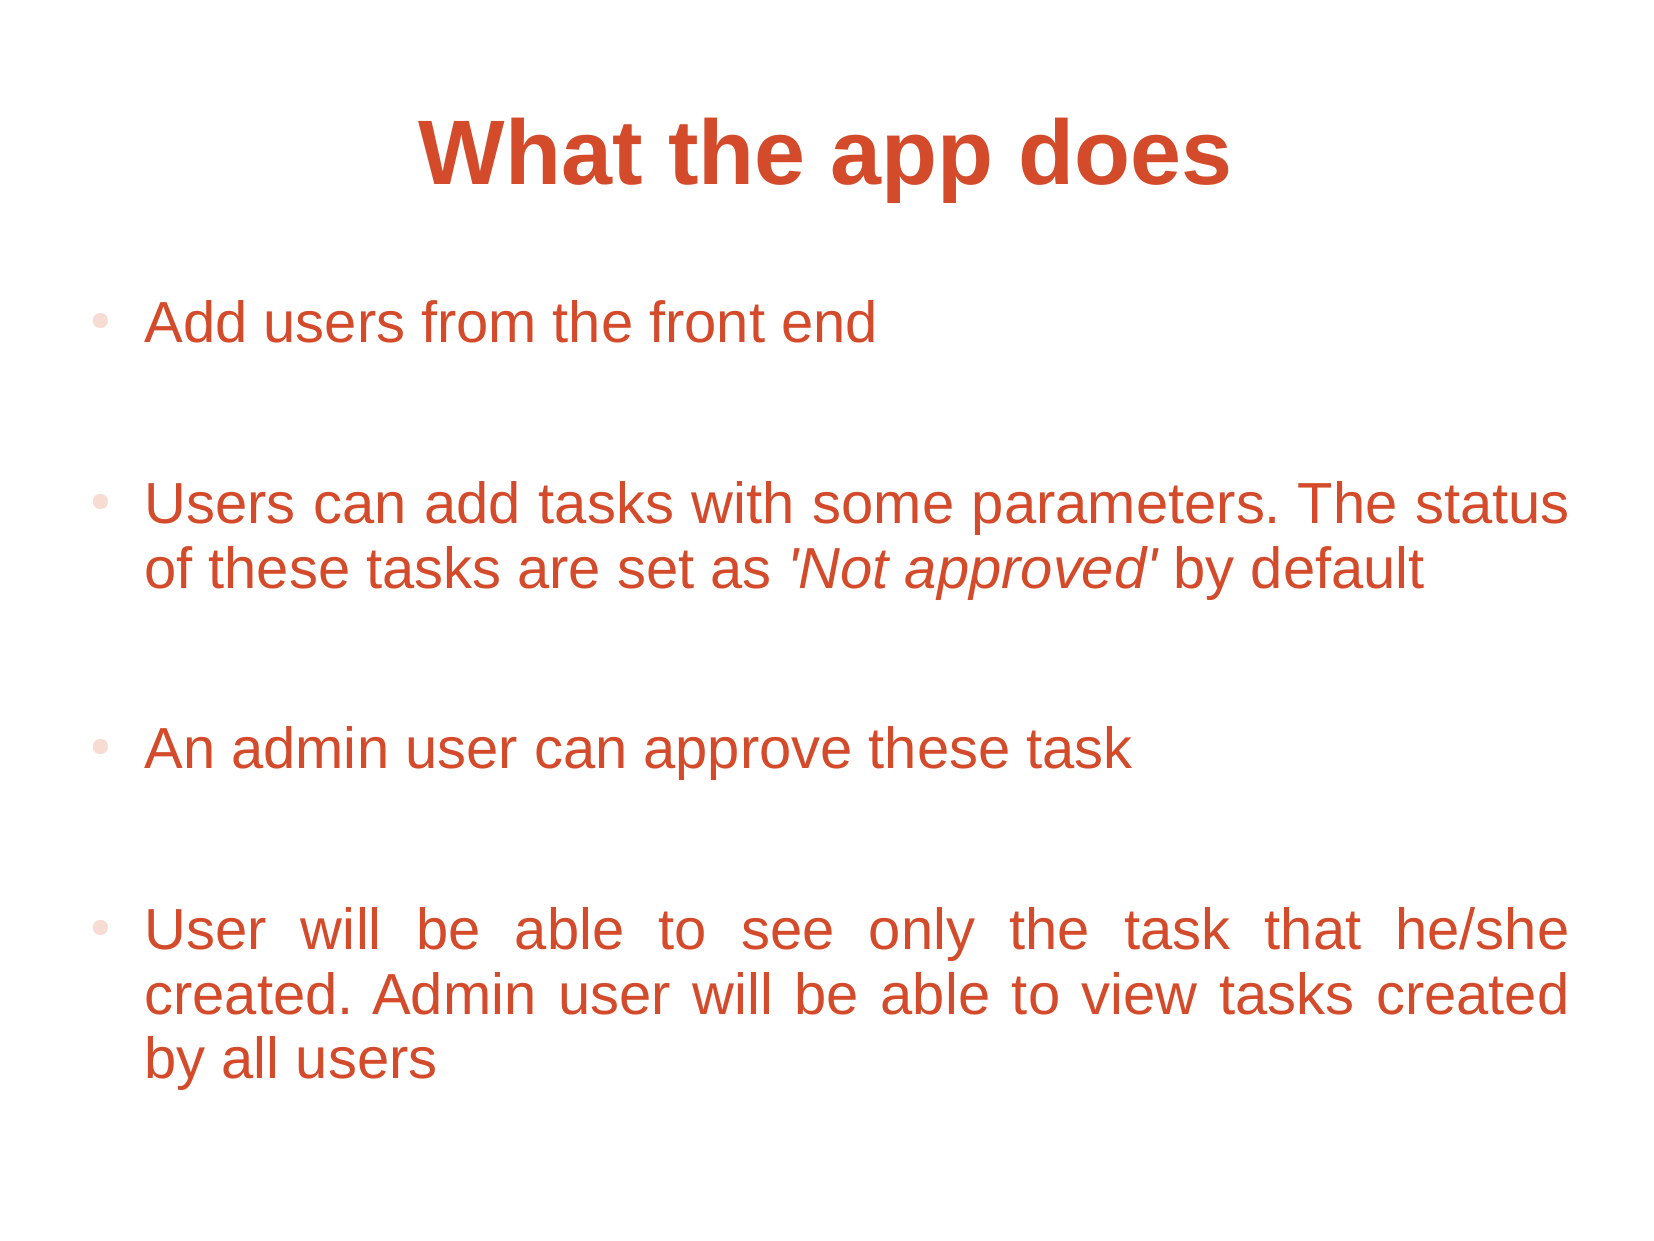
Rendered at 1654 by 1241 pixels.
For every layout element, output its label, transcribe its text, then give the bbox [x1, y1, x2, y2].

list Add users from the front end Users can add tasks with some parameters. The status of these tasks are set as 'Not approved' by default An admin user can approve these task User will be able to see only the task that he/she created. Admin user will be able to view tasks created by all users [82, 290, 1571, 1111]
title What the app does [82, 49, 1571, 257]
